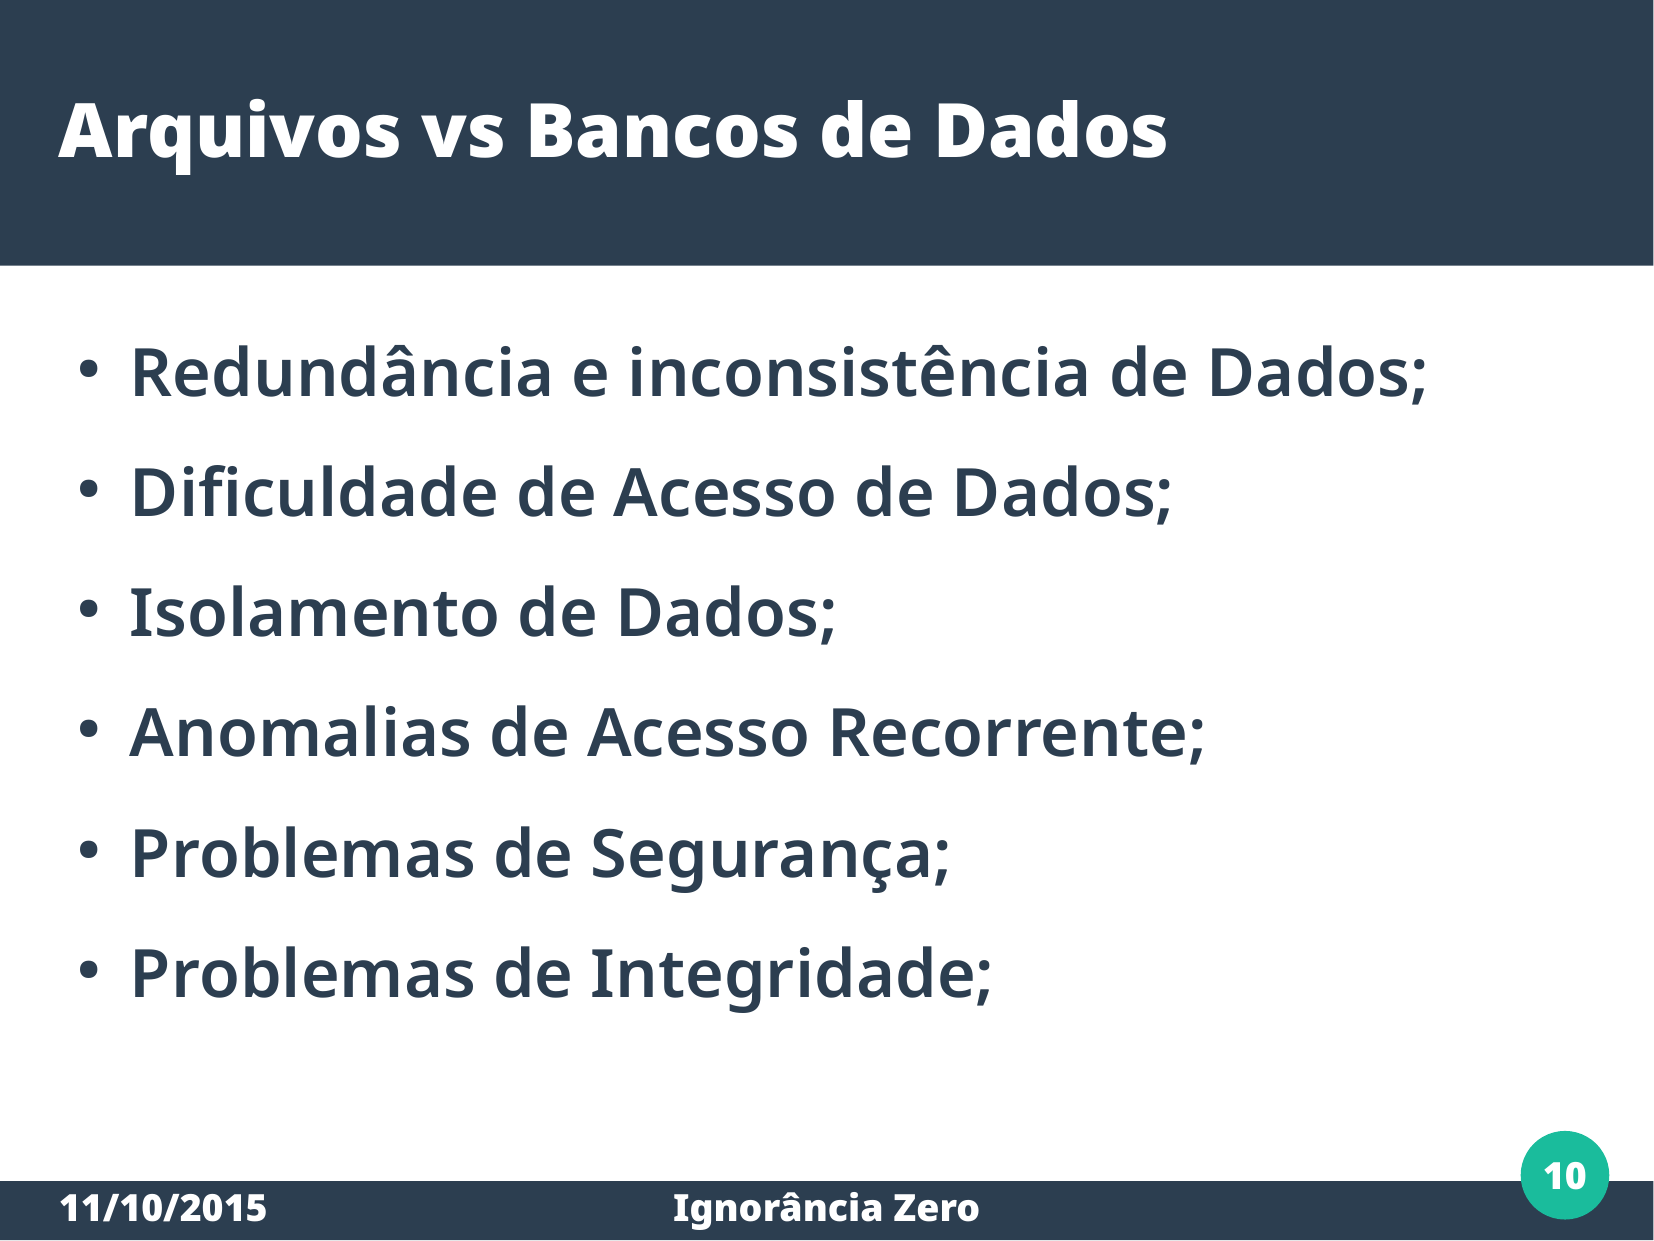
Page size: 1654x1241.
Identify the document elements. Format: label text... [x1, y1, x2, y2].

list Redundância e inconsistência de Dados; Dificuldade de Acesso de Dados; Isolamento de Dados; Anomalias de Acesso Recorrente; Problemas de Segurança; Problemas de Integridade; [59, 324, 1595, 1152]
title Arquivos vs Bancos de Dados [59, 49, 1595, 207]
